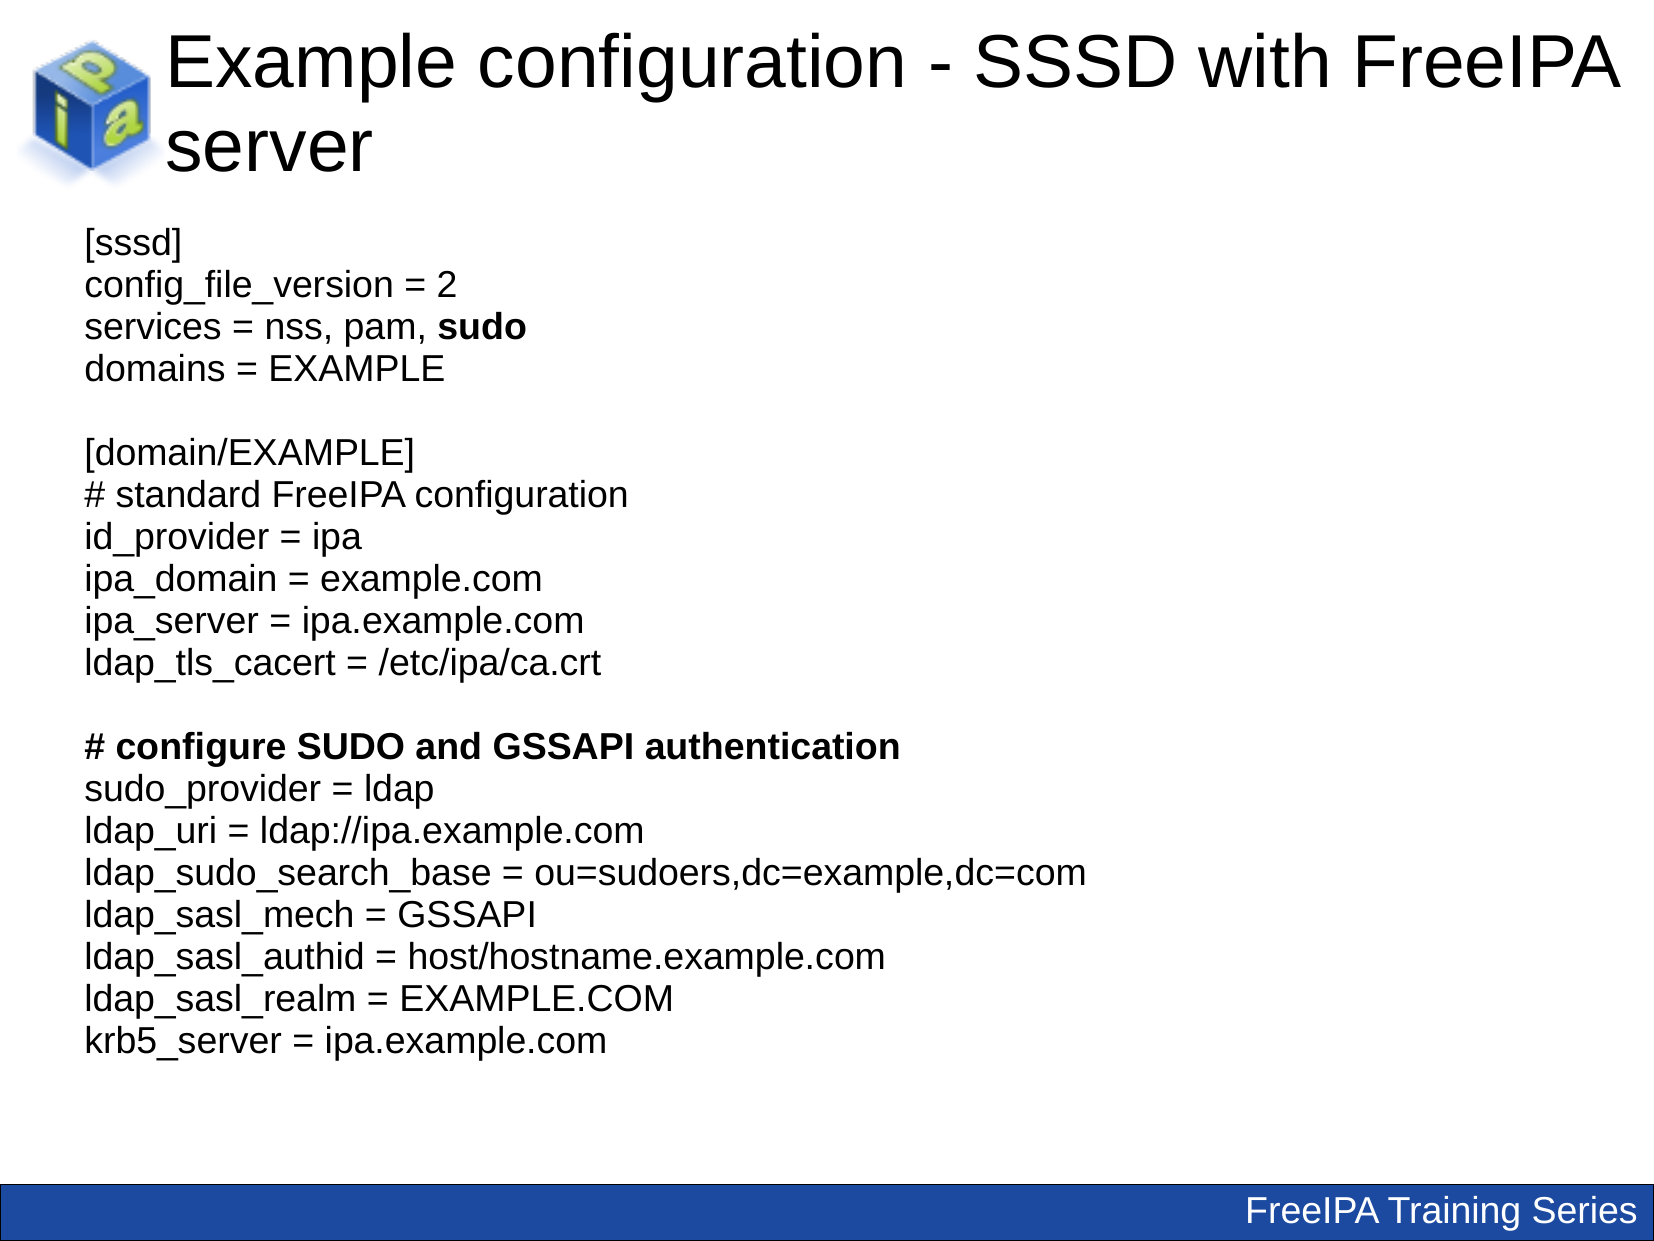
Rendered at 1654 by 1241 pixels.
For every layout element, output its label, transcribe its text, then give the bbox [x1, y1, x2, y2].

picture [17, 34, 165, 193]
title Example configuration - SSSD with FreeIPA server [165, 0, 1654, 208]
text_box [sssd] config_file_version = 2 services = nss, pam, sudo domains = EXAMPLE [domain/EXAMPLE] # standard FreeIPA configuration id_provider = ipa ipa_domain = example.com ipa_server = ipa.example.com ldap_tls_cacert = /etc/ipa/ca.crt # configure SUDO and GSSAPI authentication sudo_provider = ldap ldap_uri = ldap://ipa.example.com ldap_sudo_search_base = ou=sudoers,dc=example,dc=com ldap_sasl_mech = GSSAPI ldap_sasl_authid = host/hostname.example.com ldap_sasl_realm = EXAMPLE.COM krb5_server = ipa.example.com [84, 221, 1573, 1062]
